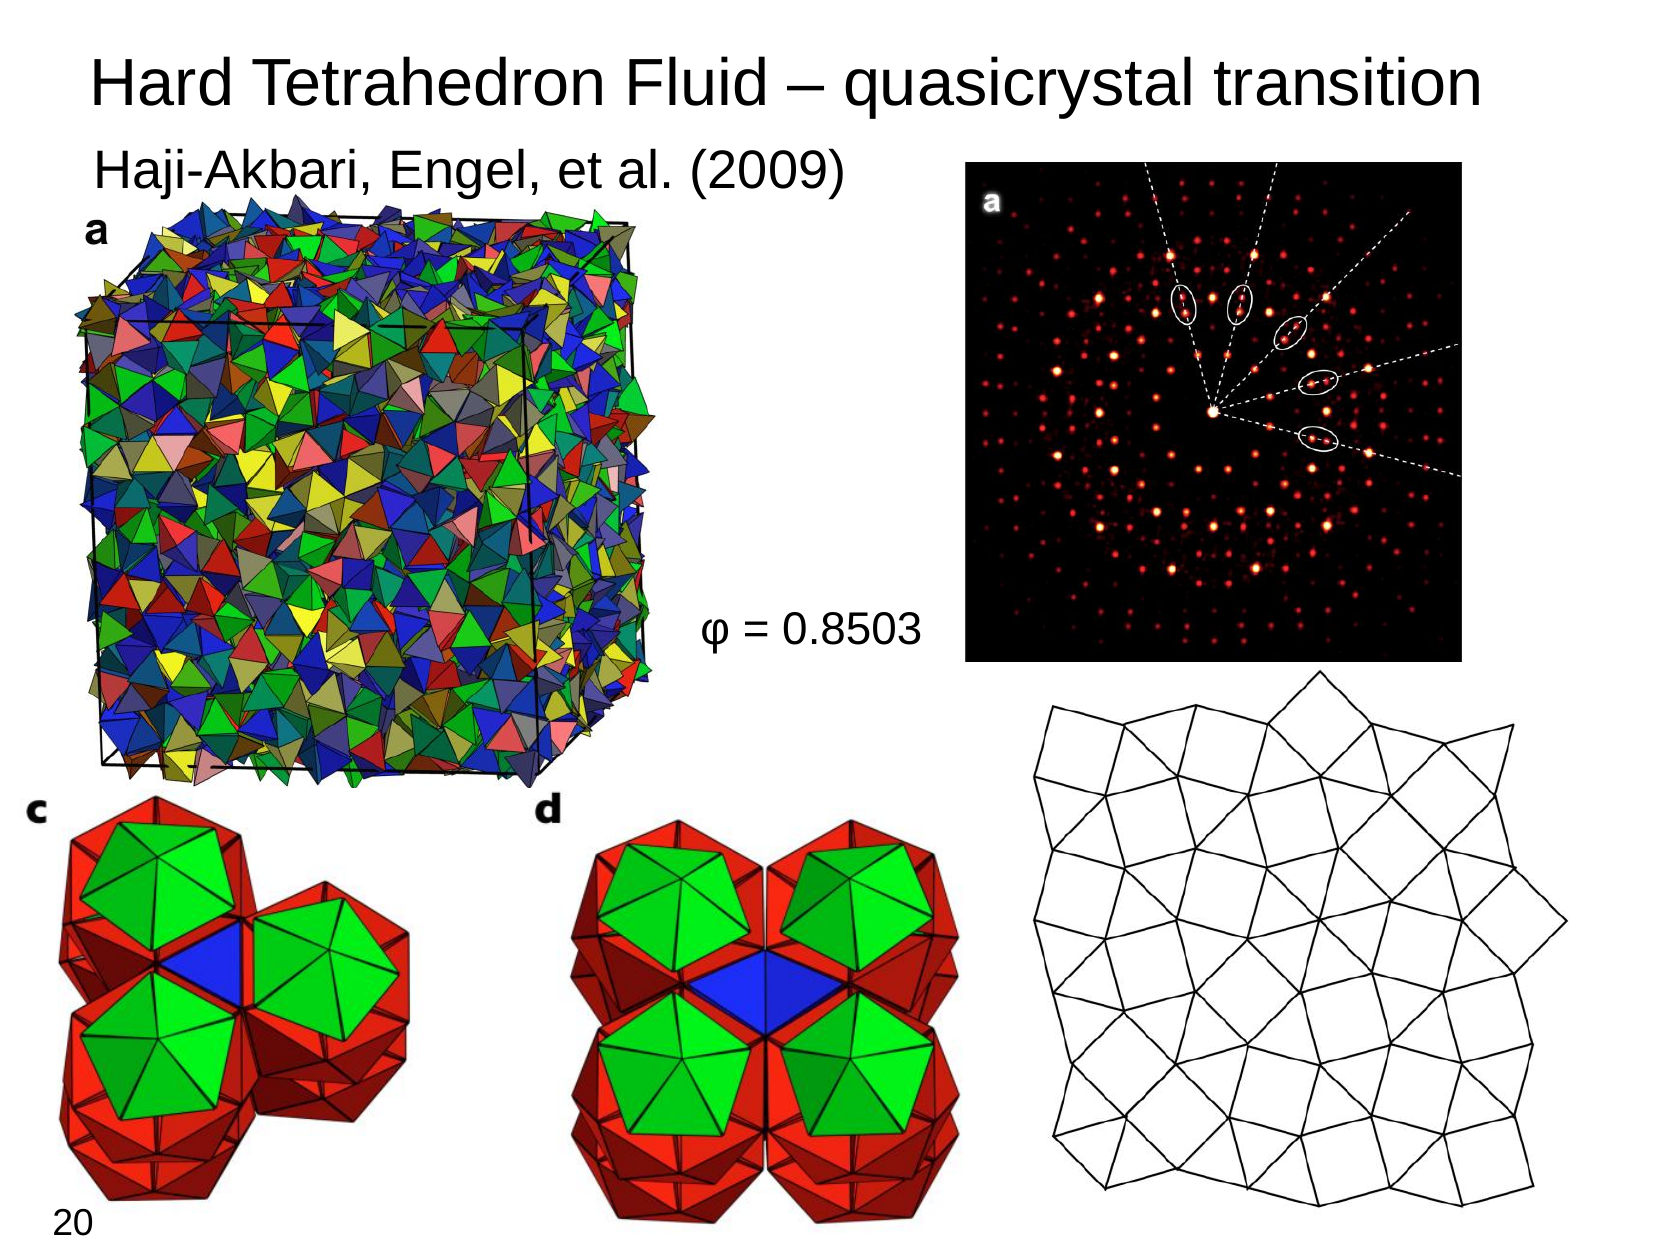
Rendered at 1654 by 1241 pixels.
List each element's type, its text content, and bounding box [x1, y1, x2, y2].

text_box 20 [37, 1193, 109, 1241]
text_box Haji-Akbari, Engel, et al. (2009) [78, 132, 1617, 269]
text_box φ = 0.8503 [685, 595, 938, 662]
picture [0, 154, 1569, 1241]
text_box Hard Tetrahedron Fluid – quasicrystal transition [75, 37, 1613, 128]
